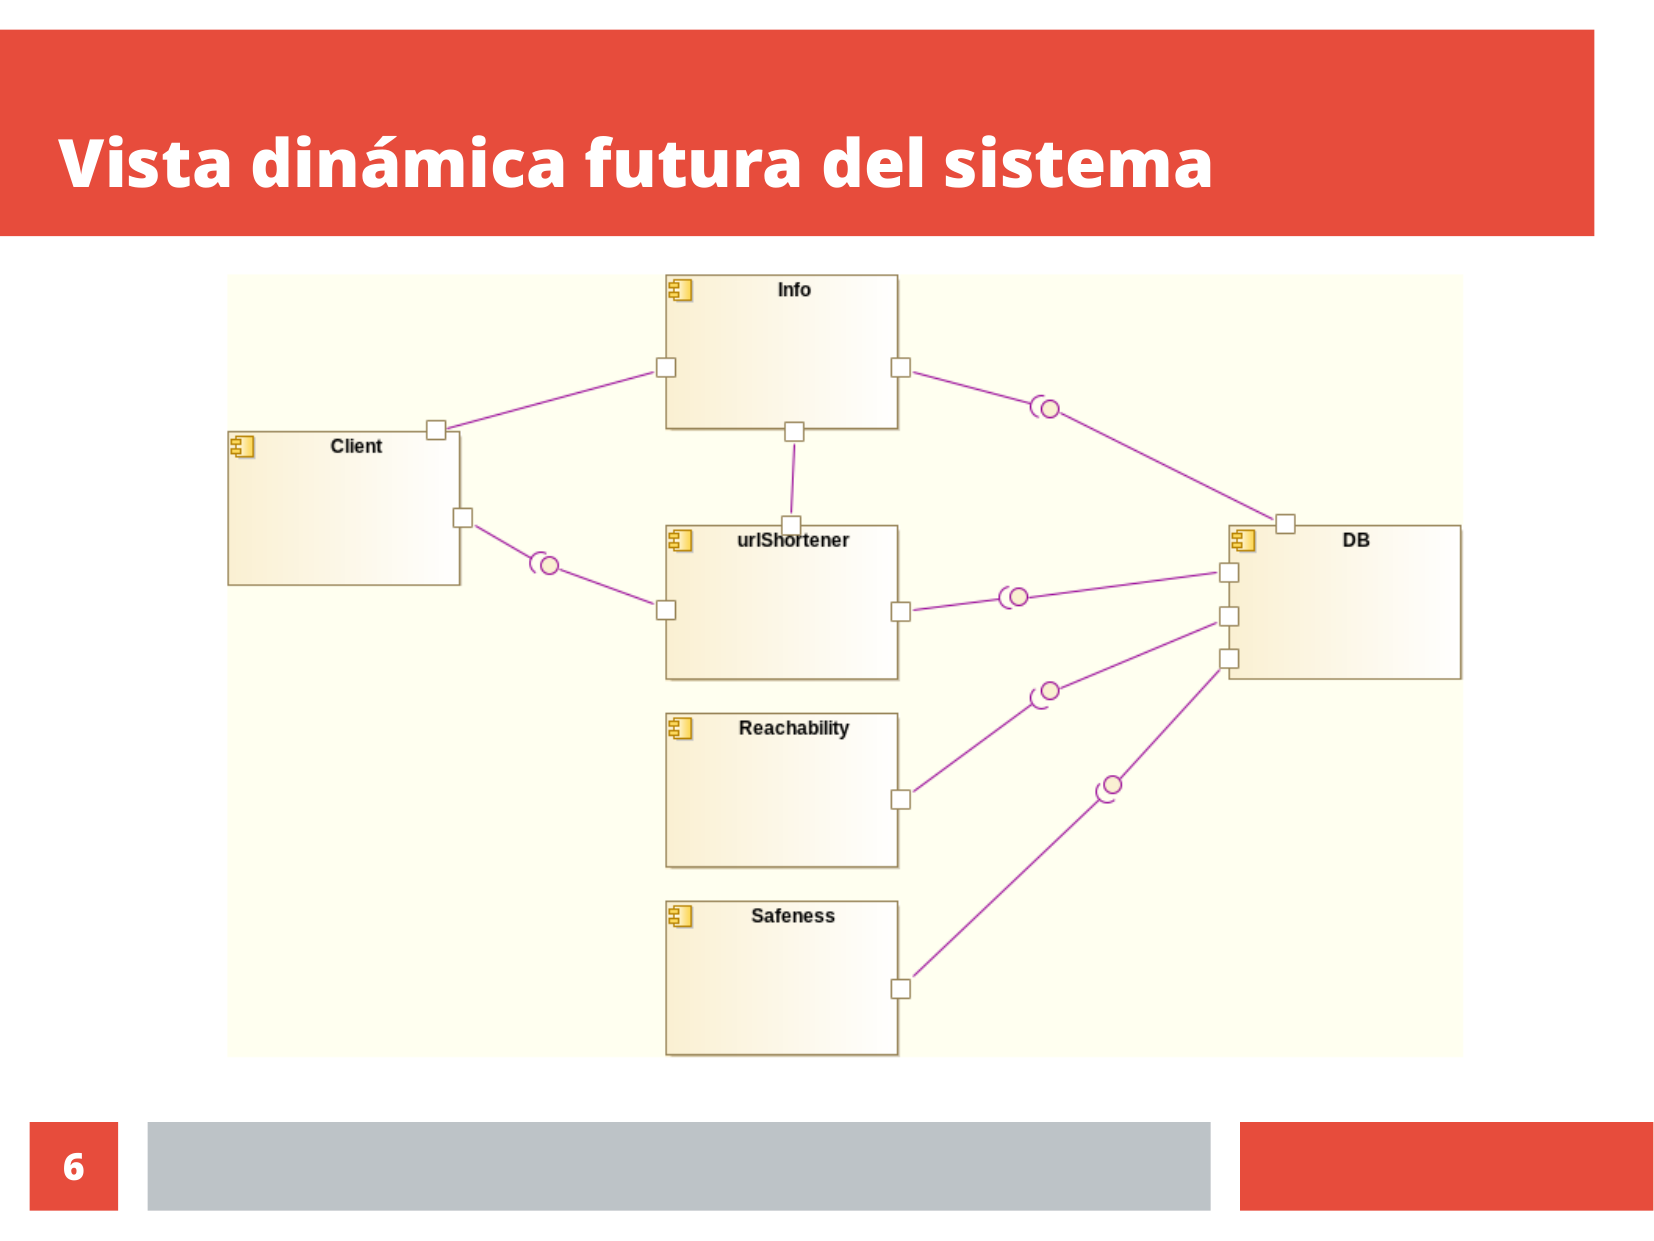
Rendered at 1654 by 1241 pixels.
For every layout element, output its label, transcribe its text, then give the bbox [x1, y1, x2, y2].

title Vista dinámica futura del sistema [59, 59, 1595, 207]
picture [212, 259, 1479, 1073]
